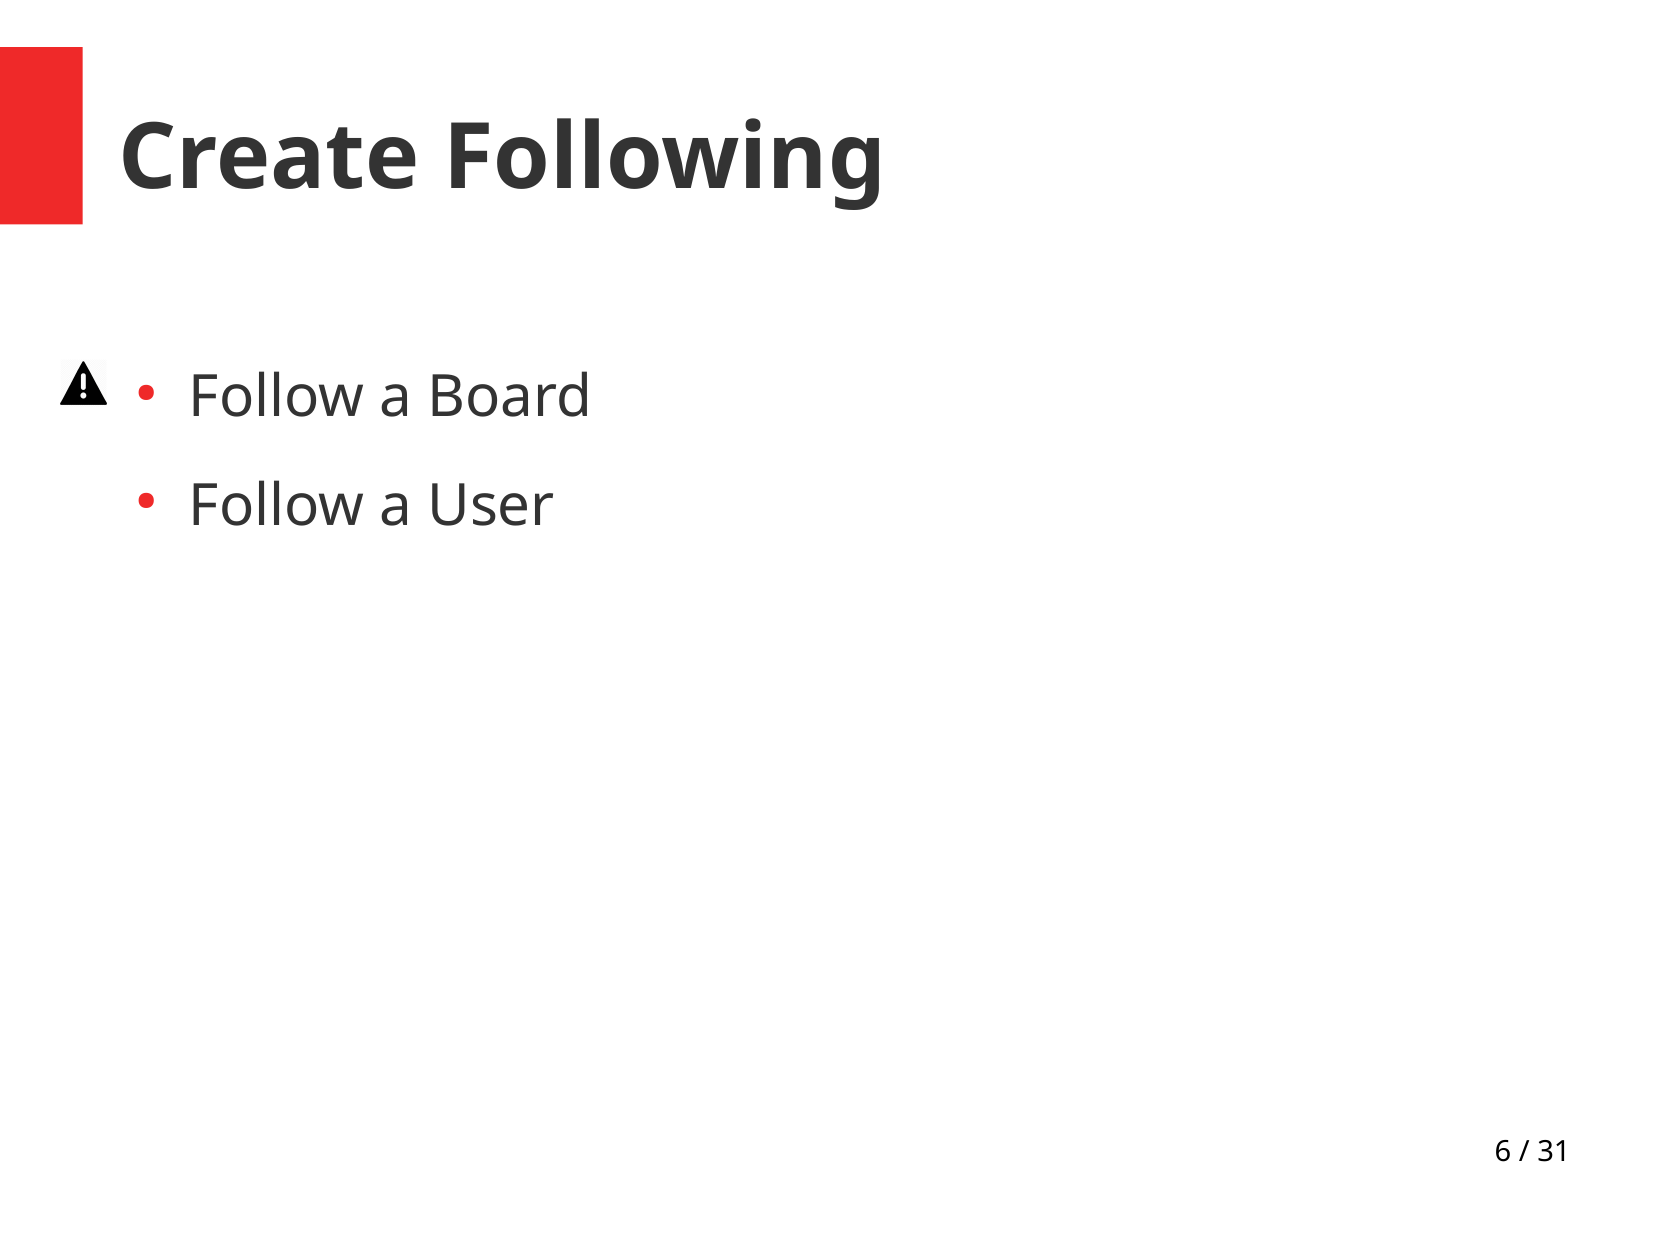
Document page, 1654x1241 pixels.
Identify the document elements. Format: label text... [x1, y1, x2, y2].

picture [60, 359, 107, 407]
title Create Following [118, 49, 1571, 257]
list Follow a Board Follow a User [118, 354, 1536, 1074]
